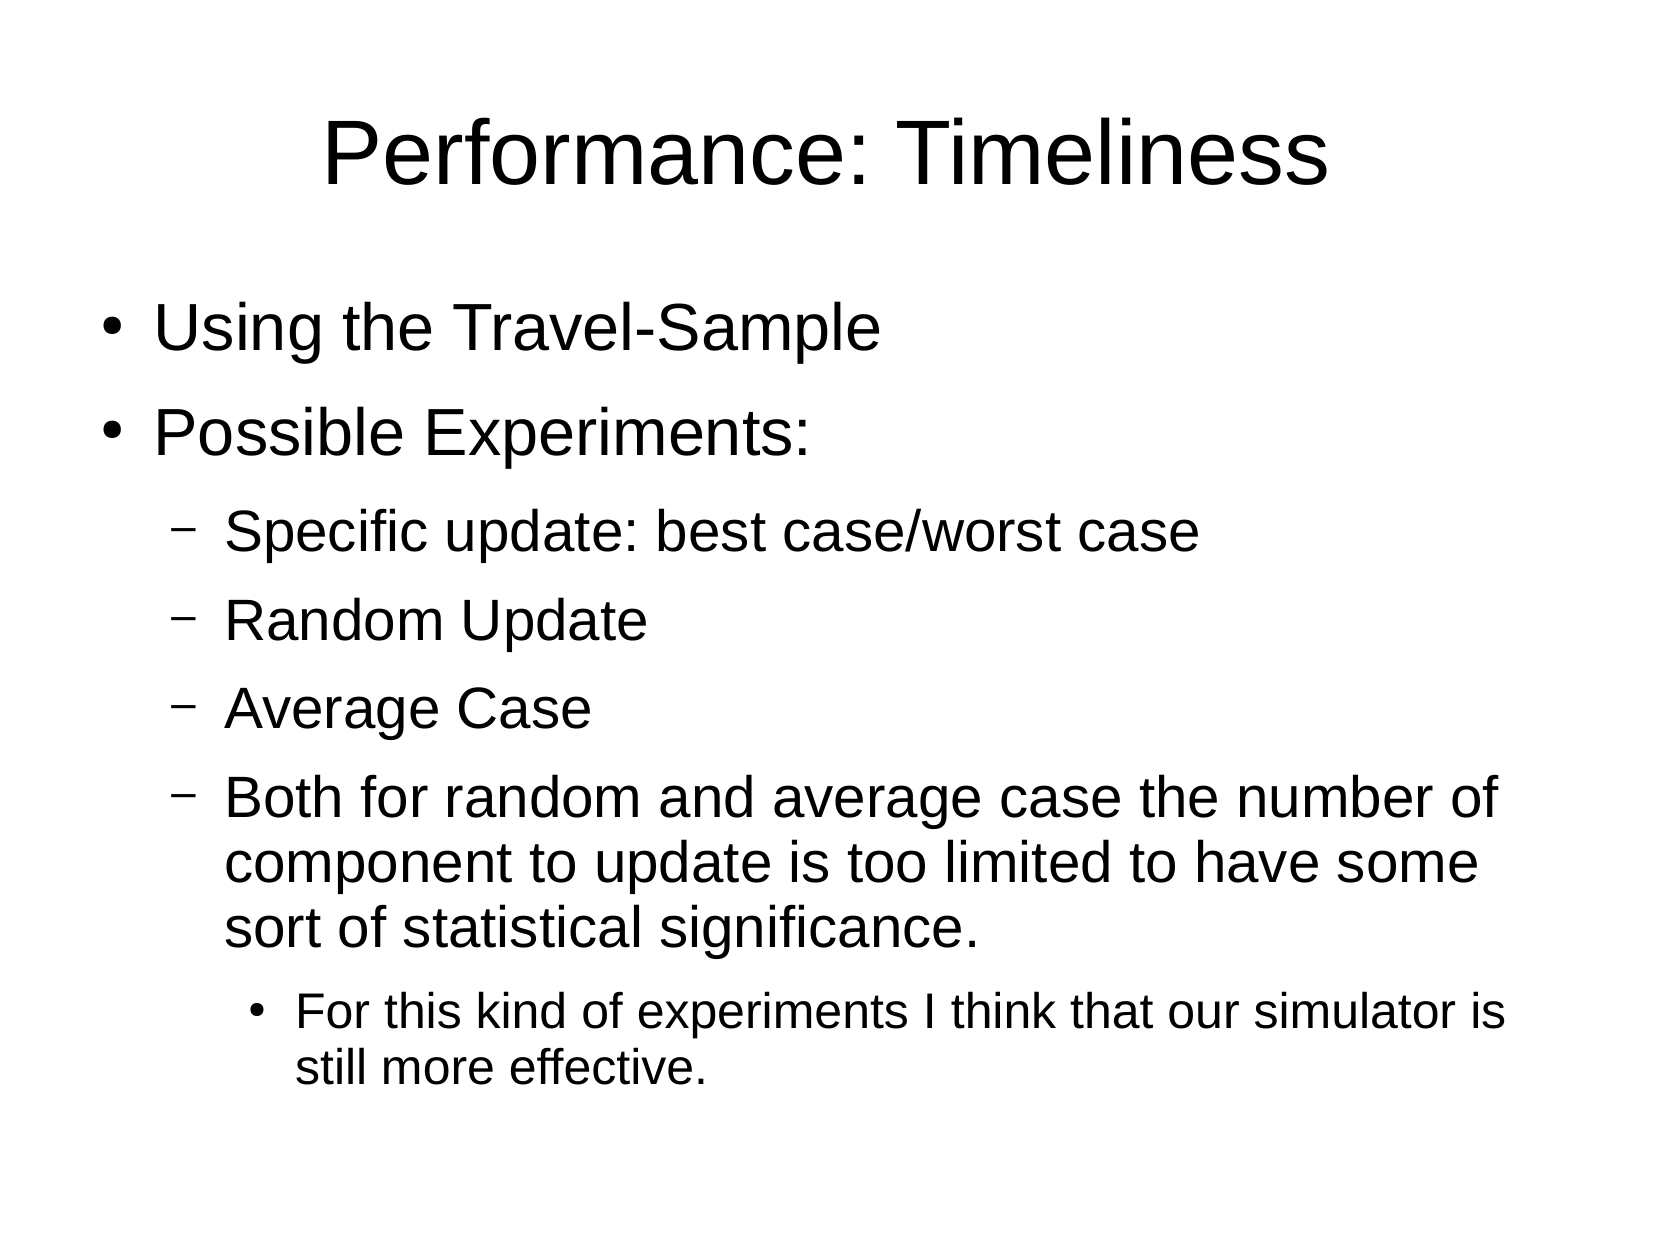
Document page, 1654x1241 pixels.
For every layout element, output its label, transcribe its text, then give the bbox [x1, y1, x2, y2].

title Performance: Timeliness [82, 49, 1571, 257]
list Using the Travel-Sample Possible Experiments: Specific update: best case/worst case Random Update Average Case Both for random and average case the number of component to update is too limited to have some sort of statistical significance. For this kind of experiments I think that our simulator is still more effective. [82, 290, 1538, 1186]
